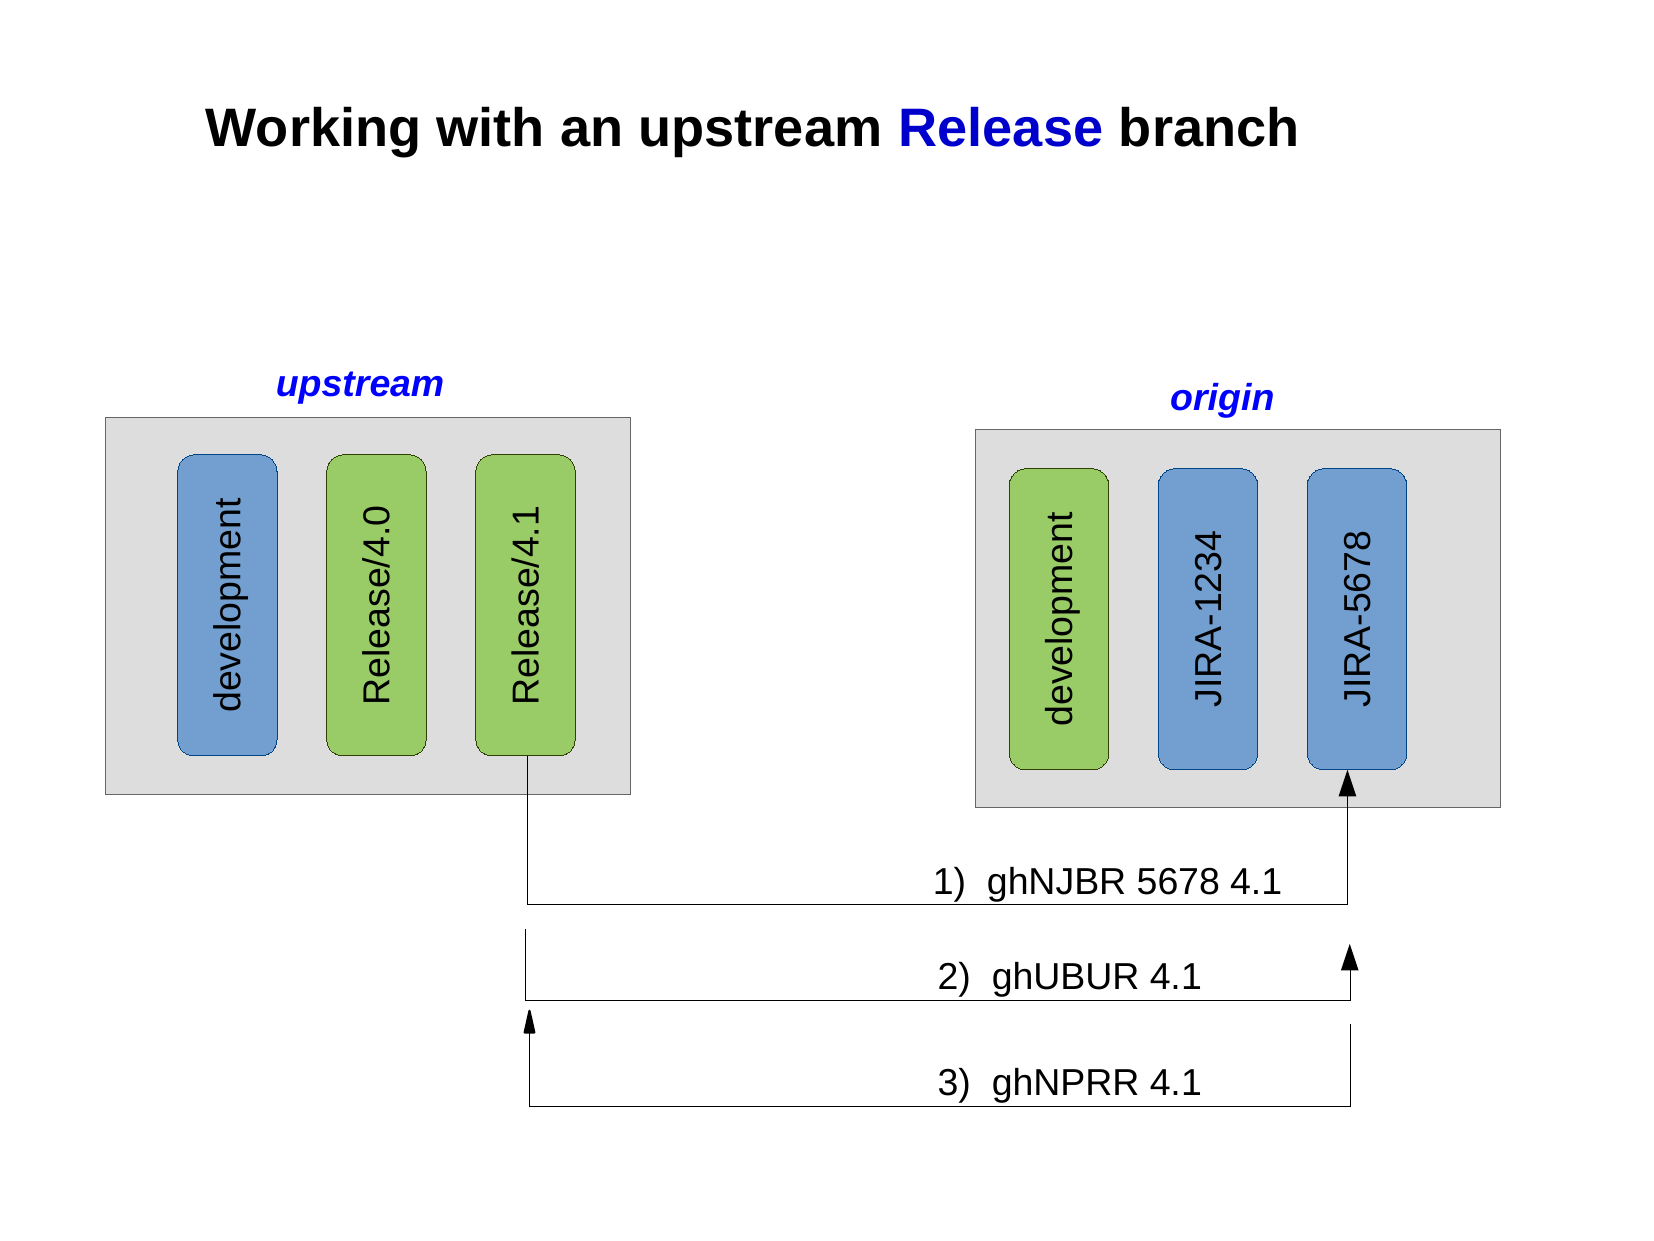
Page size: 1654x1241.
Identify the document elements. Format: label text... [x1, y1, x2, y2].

text_box [105, 417, 631, 795]
text_box development [1009, 468, 1109, 770]
text_box [975, 429, 1501, 808]
text_box JIRA-1234 [1158, 468, 1258, 770]
text_box Release/4.0 [326, 454, 427, 756]
text_box origin [1140, 367, 1306, 428]
text_box Release/4.1 [475, 454, 576, 756]
text_box JIRA-5678 [1307, 468, 1407, 770]
text_box Working with an upstream Release branch [190, 90, 1348, 166]
text_box 3) ghNPRR 4.1 [922, 1107, 1217, 1112]
text_box 3) ghNPRR 4.1 [922, 1054, 1217, 1106]
text_box 2) ghUBUR 4.1 [922, 947, 1217, 1005]
text_box 1) ghNJBR 5678 4.1 [918, 853, 1298, 911]
text_box upstream [255, 353, 466, 414]
text_box development [177, 454, 278, 756]
